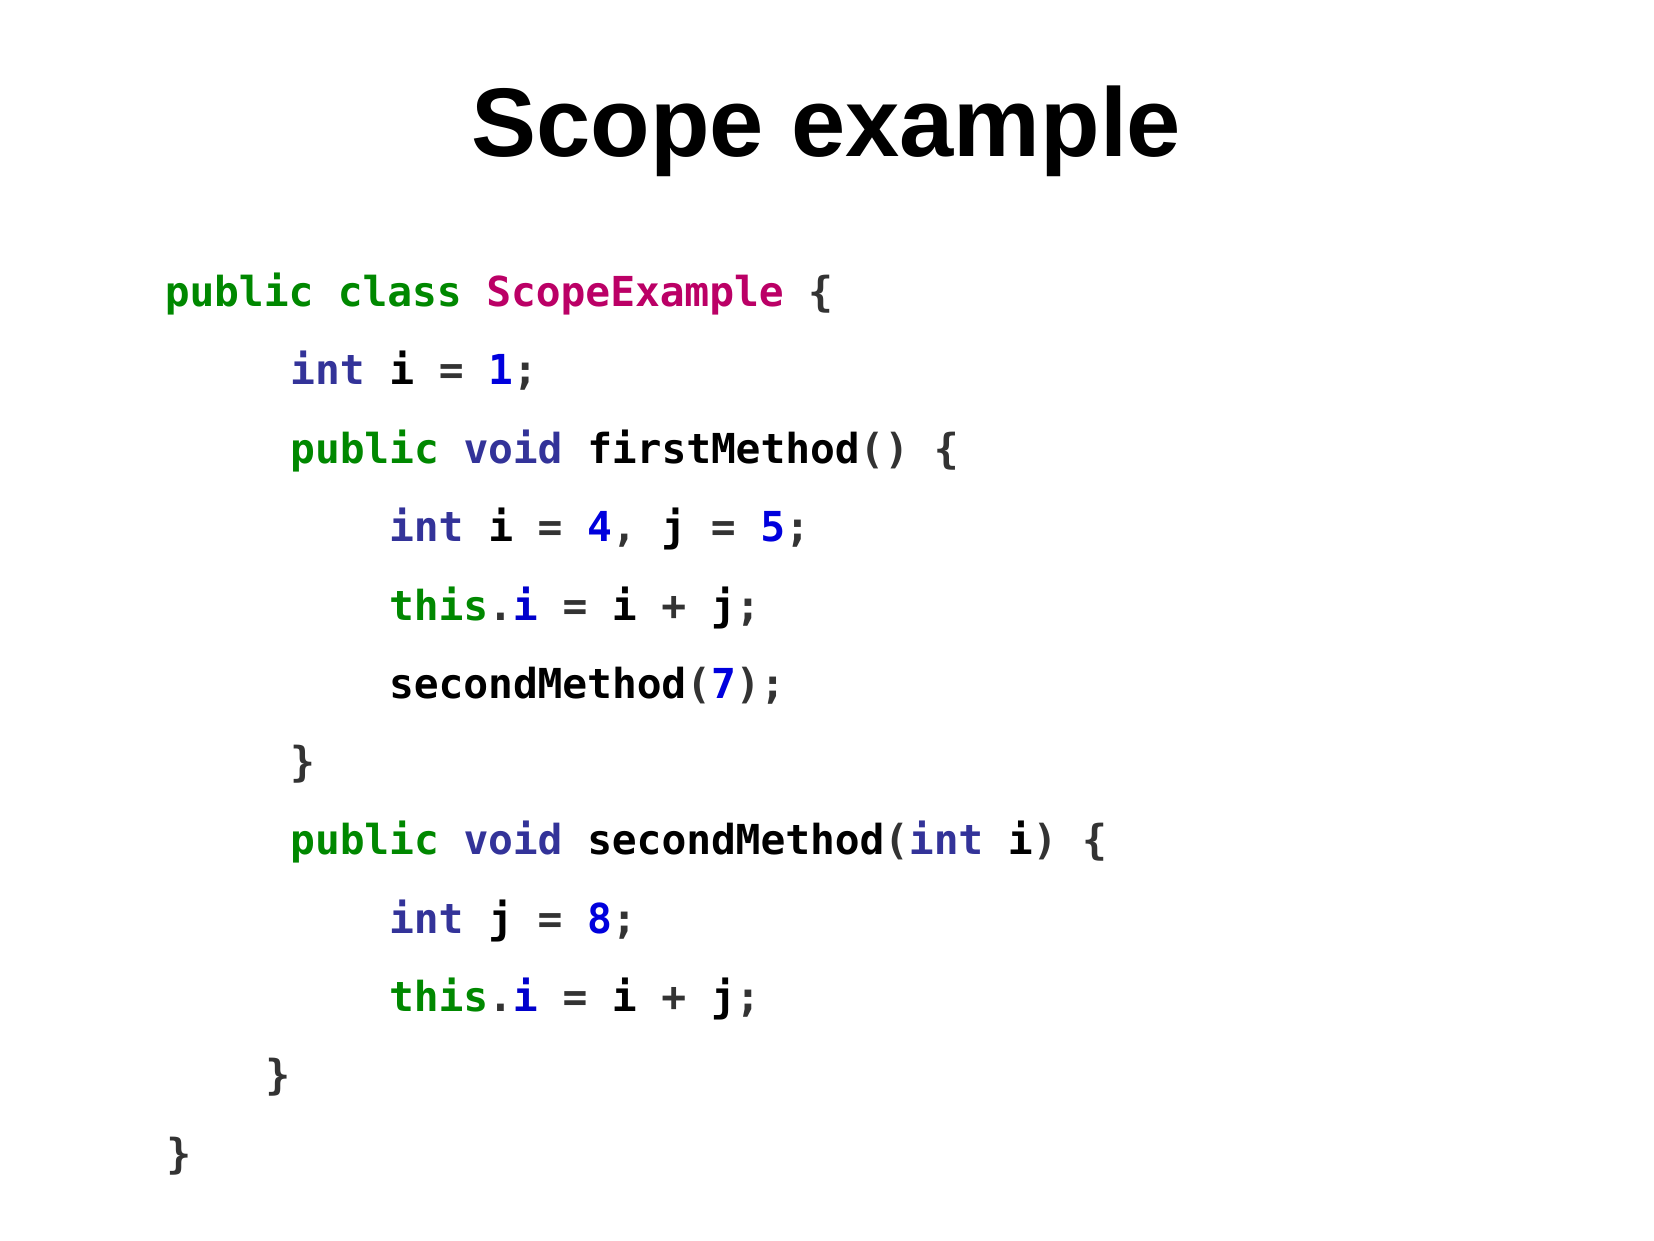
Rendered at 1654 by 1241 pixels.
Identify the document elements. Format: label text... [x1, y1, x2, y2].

title Scope example [82, 49, 1571, 196]
list public class ScopeExample { int i = 1; public void firstMethod() { int i = 4, j = 5; this.i = i + j; secondMethod(7); } public void secondMethod(int i) { int j = 8; this.i = i + j; } } [141, 256, 1607, 1182]
